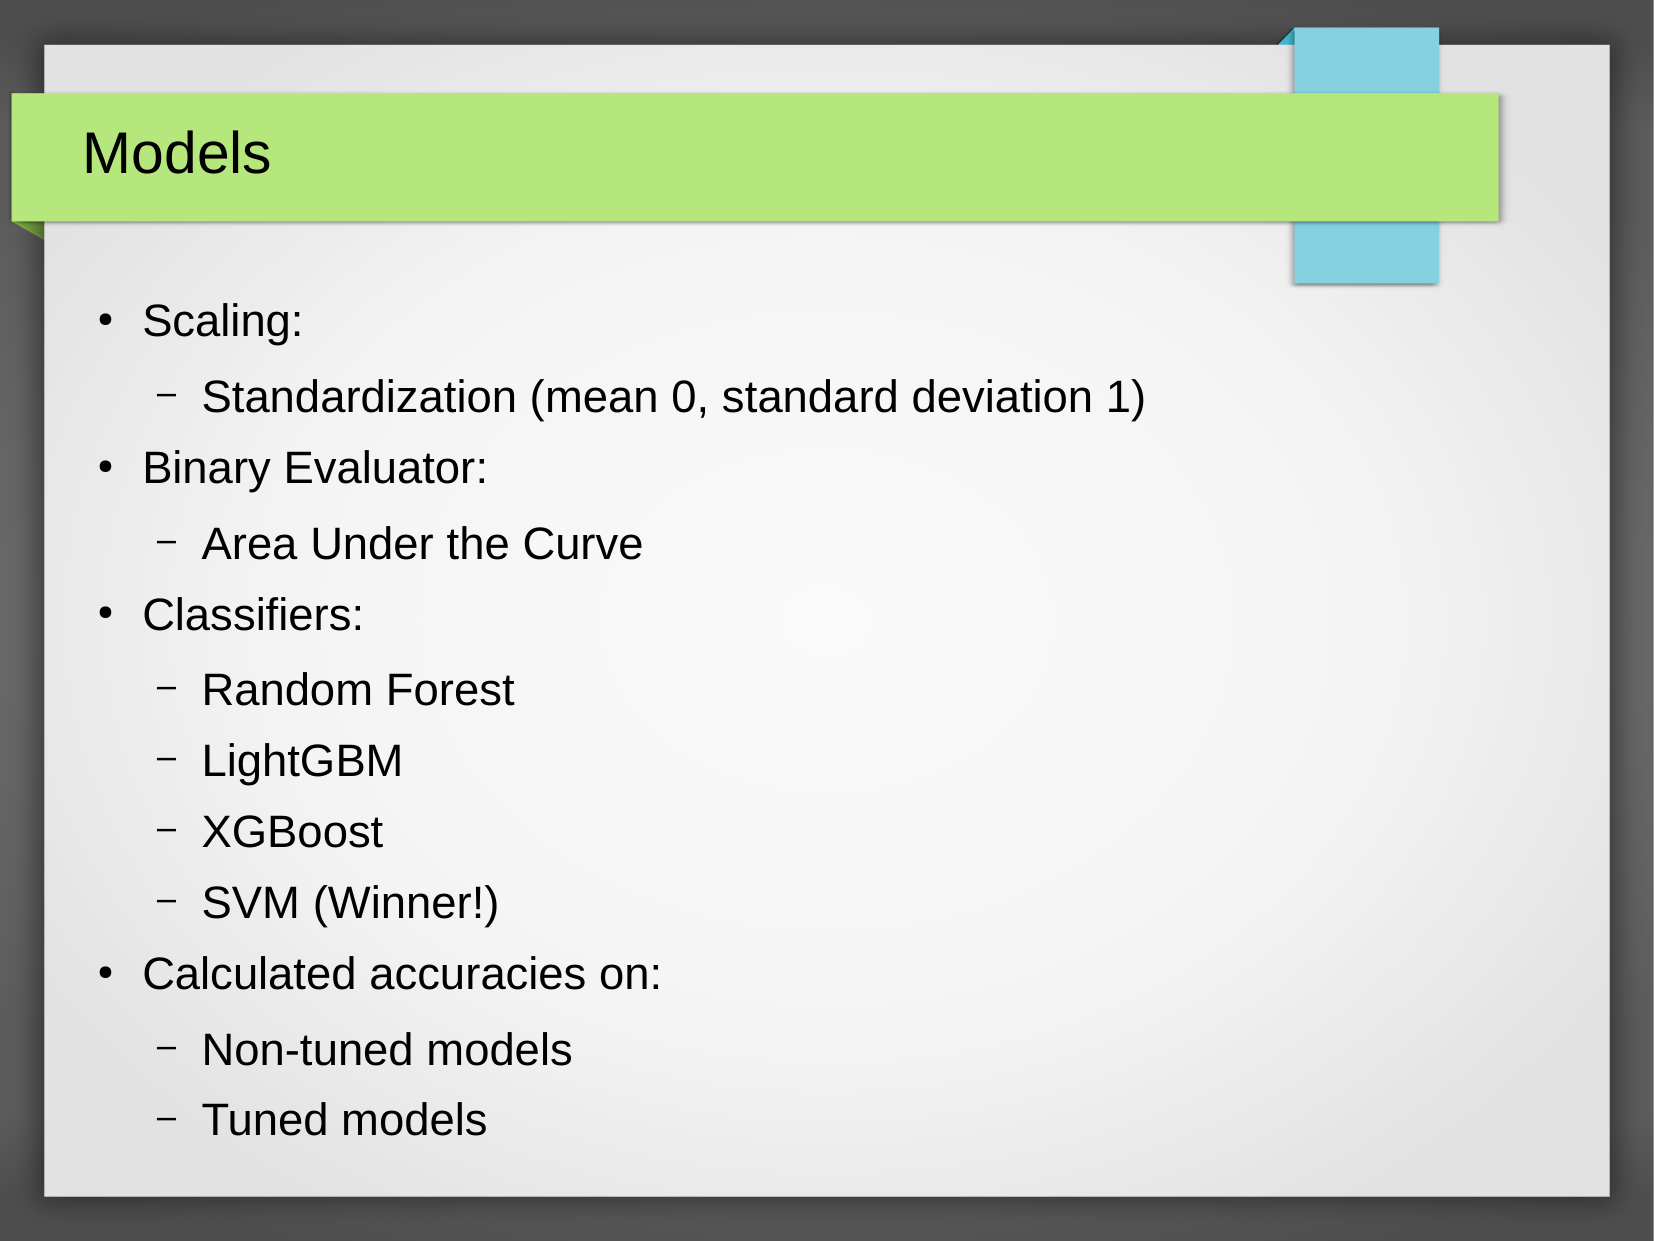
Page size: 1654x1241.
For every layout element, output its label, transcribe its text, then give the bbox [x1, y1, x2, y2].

title Models [82, 94, 1264, 213]
list Scaling: Standardization (mean 0, standard deviation 1) Binary Evaluator: Area Under the Curve Classifiers: Random Forest LightGBM XGBoost SVM (Winner!) Calculated accuracies on: Non-tuned models Tuned models [82, 295, 1571, 1146]
picture [0, 0, 1654, 1241]
